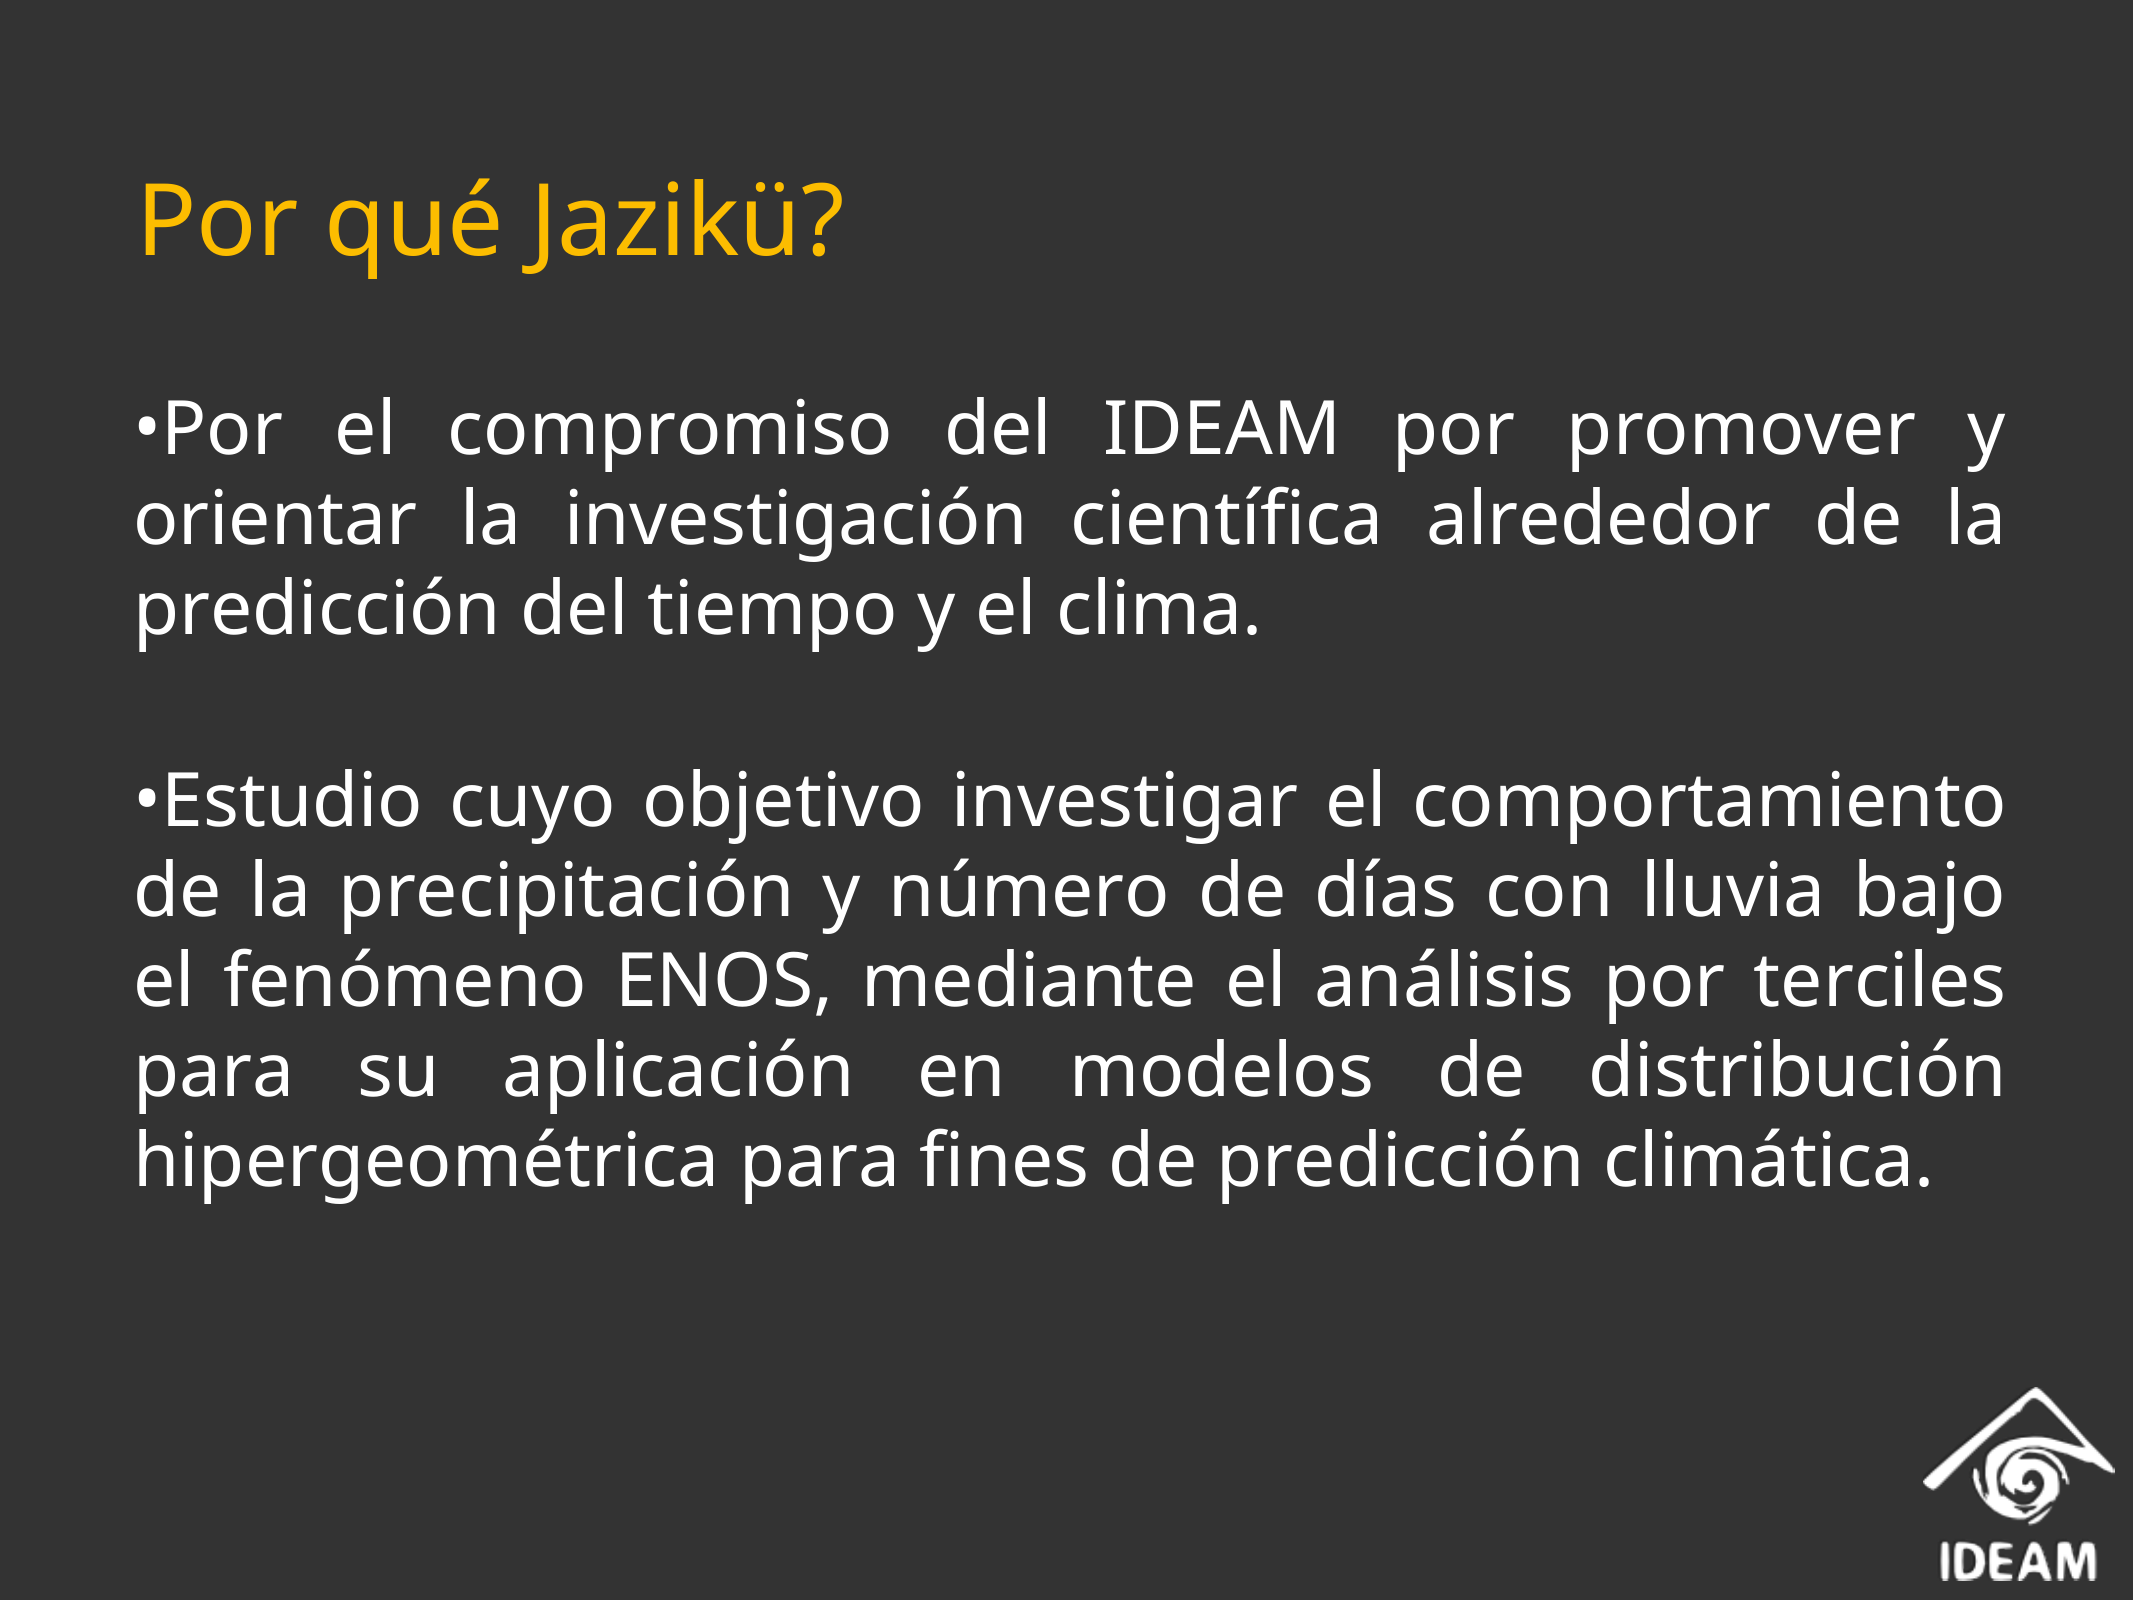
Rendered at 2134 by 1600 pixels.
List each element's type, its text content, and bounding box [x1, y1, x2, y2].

text_box Por el compromiso del IDEAM por promover y orientar la investigación científica alrededor de la predicción del tiempo y el clima. Estudio cuyo objetivo investigar el comportamiento de la precipitación y número de días con lluvia bajo el fenómeno ENOS, mediante el análisis por terciles para su aplicación en modelos de distribución hipergeométrica para fines de predicción climática. [133, 413, 2008, 1270]
picture [1923, 1387, 2115, 1581]
text_box Por qué Jazikü? [136, 147, 1914, 284]
